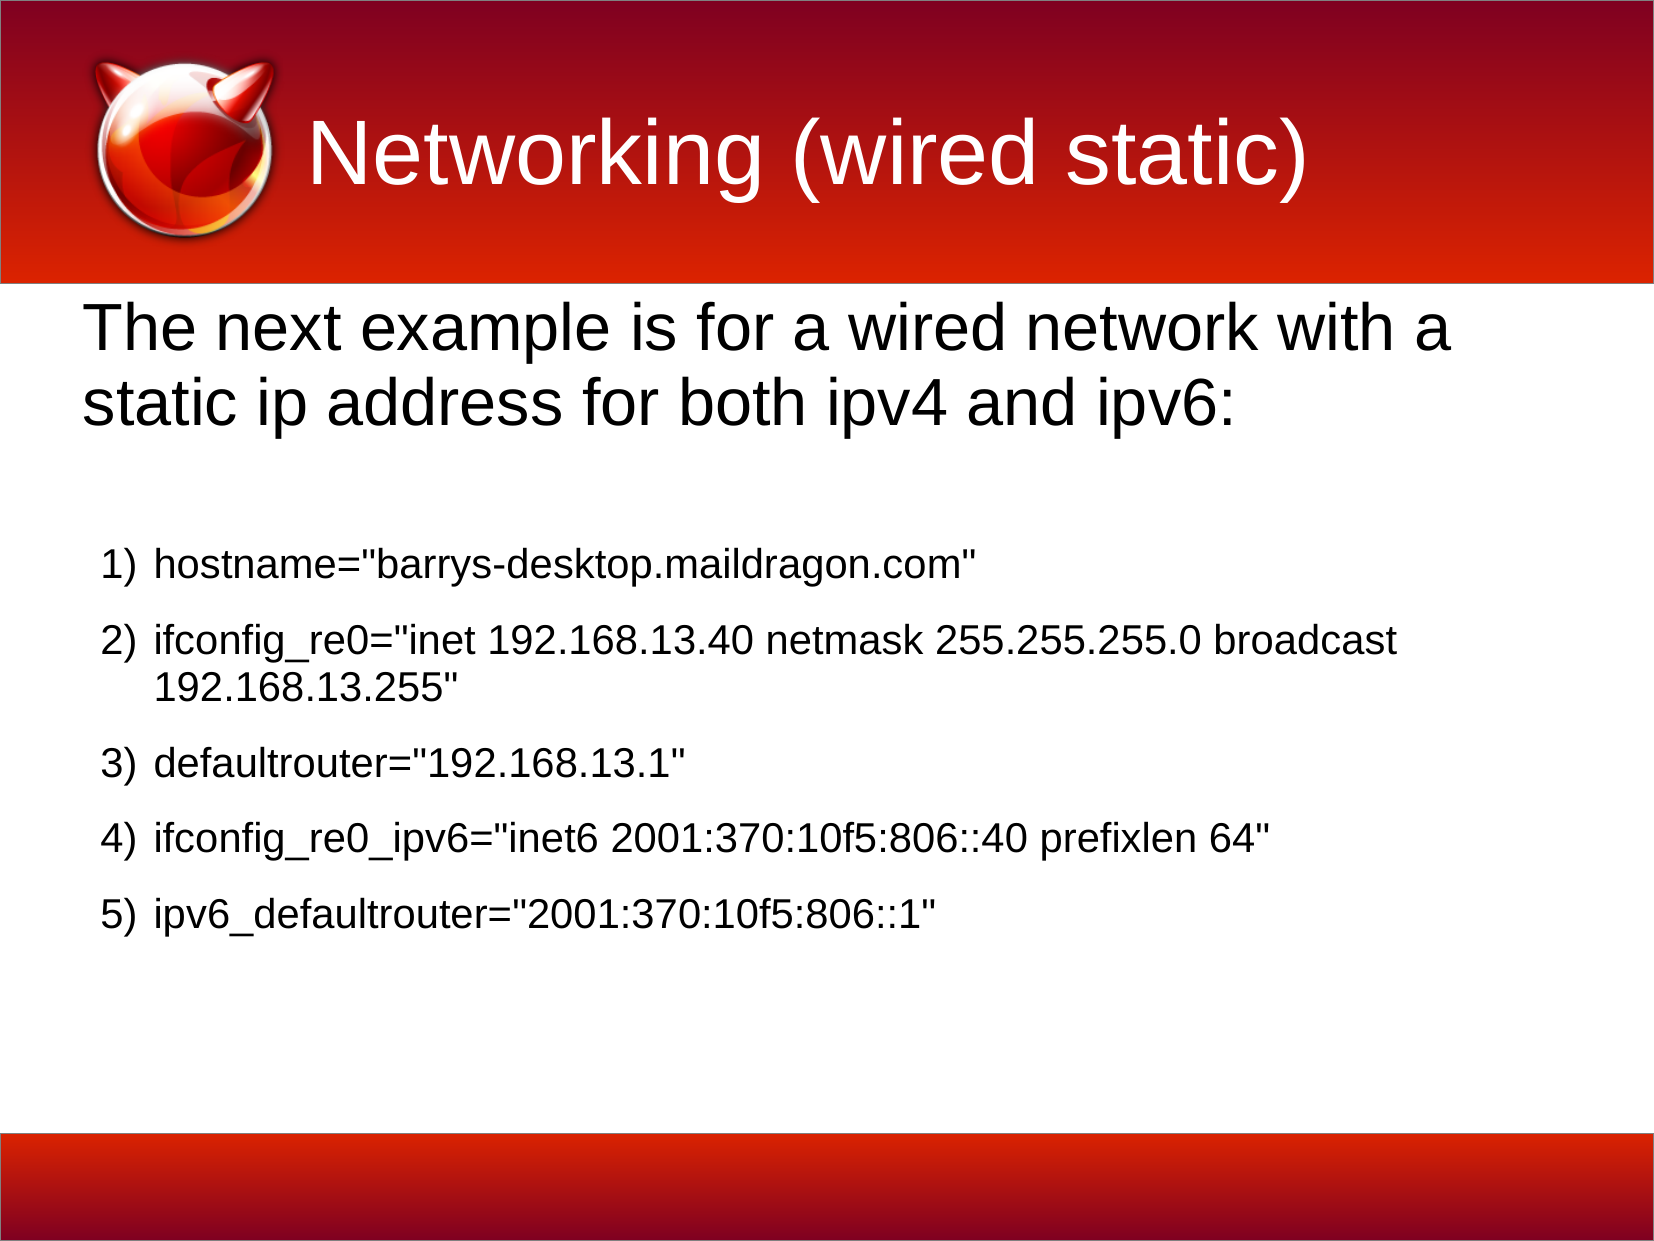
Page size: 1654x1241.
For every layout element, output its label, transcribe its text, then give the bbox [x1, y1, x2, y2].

list The next example is for a wired network with a static ip address for both ipv4 and ipv6: hostname="barrys-desktop.maildragon.com" ifconfig_re0="inet 192.168.13.40 netmask 255.255.255.0 broadcast 192.168.13.255" defaultrouter="192.168.13.1" ifconfig_re0_ipv6="inet6 2001:370:10f5:806::40 prefixlen 64" ipv6_defaultrouter="2001:370:10f5:806::1" [82, 290, 1538, 1010]
title Networking (wired static) [82, 49, 1536, 257]
